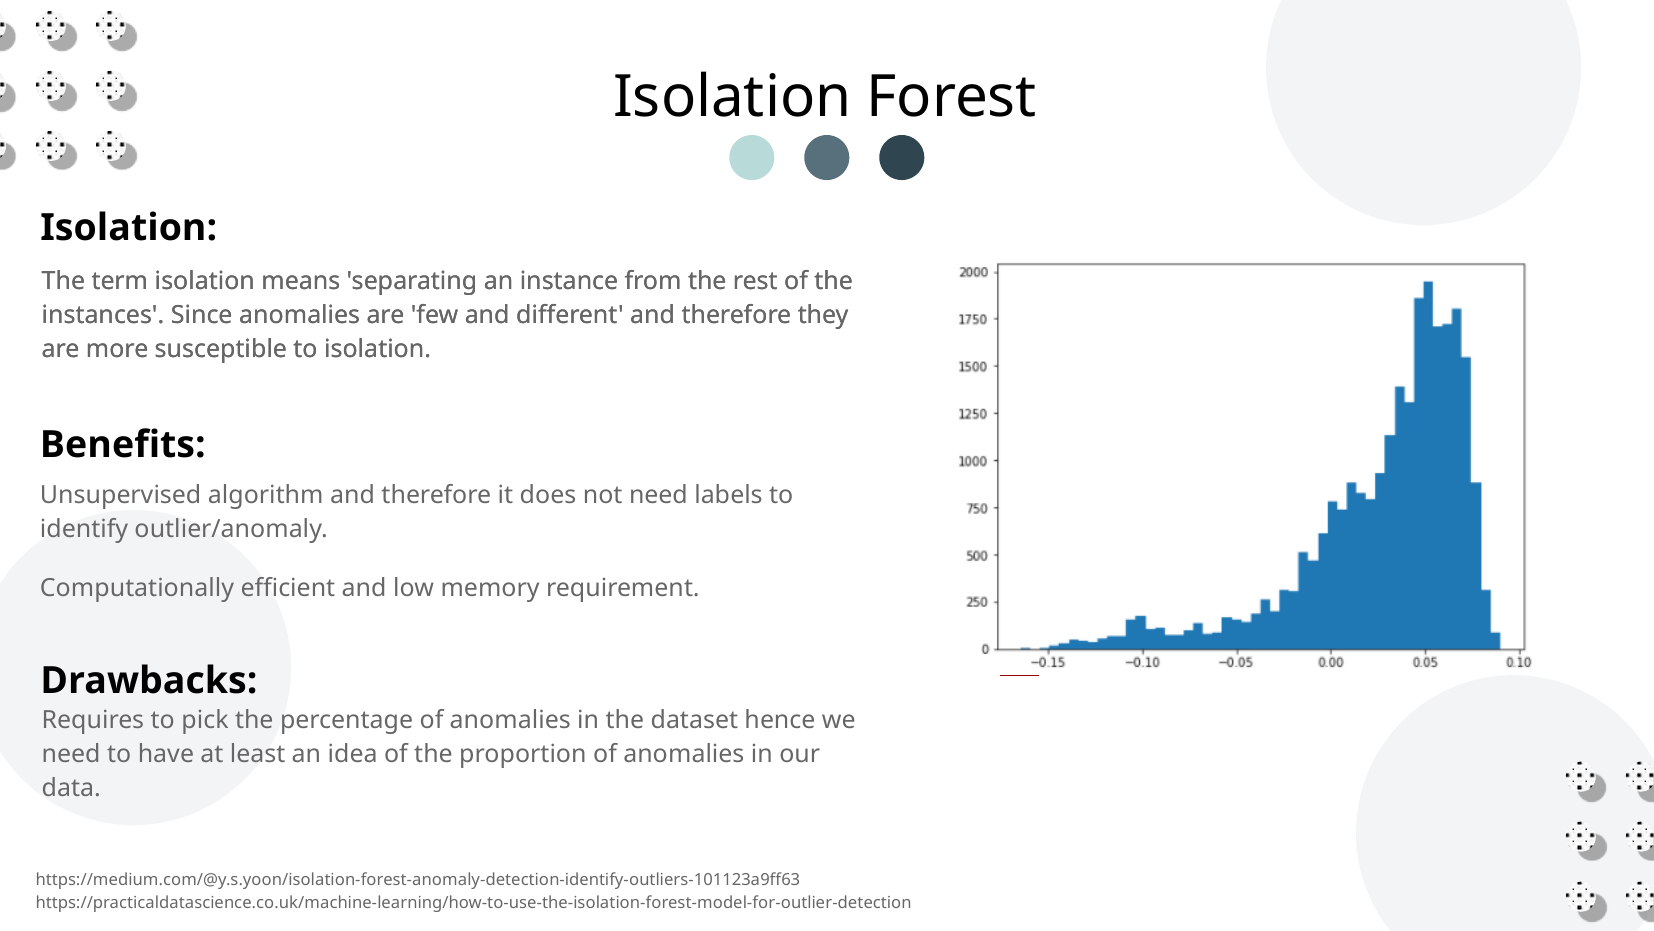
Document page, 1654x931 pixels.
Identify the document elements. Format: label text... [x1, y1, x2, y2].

text_box [804, 135, 850, 181]
text_box Isolation Forest [420, 46, 1231, 144]
picture [1565, 761, 1596, 792]
picture [0, 133, 7, 159]
text_box Drawbacks: [25, 646, 356, 713]
picture [95, 10, 126, 41]
picture [0, 74, 6, 99]
picture [1565, 881, 1596, 912]
text_box https://medium.com/@y.s.yoon/isolation-forest-anomaly-detection-identify-outliers-101123a9ff63 https://practicaldatascience.co.uk/machine-learning/how-to-use-the-isolation-forest-model-for-outlier-detection [20, 860, 1313, 931]
text_box Requires to pick the percentage of anomalies in the dataset hence we need to have at least an idea of the proportion of anomalies in our data. [26, 694, 901, 833]
picture [1625, 821, 1654, 852]
text_box Unsupervised algorithm and therefore it does not need labels to identify outlier/anomaly. Computationally efficient and low memory requirement. [25, 469, 899, 612]
picture [95, 130, 127, 161]
picture [95, 70, 126, 101]
picture [35, 70, 66, 101]
picture [1625, 881, 1654, 912]
picture [1565, 821, 1596, 852]
text_box Isolation: [25, 193, 356, 260]
picture [0, 13, 6, 38]
picture [35, 130, 67, 161]
text_box [729, 135, 775, 181]
text_box Benefits: [25, 409, 356, 469]
picture [35, 10, 66, 41]
picture [954, 253, 1538, 676]
picture [1625, 761, 1654, 792]
text_box [879, 135, 925, 181]
text_box The term isolation means 'separating an instance from the rest of the instances'. Since anomalies are 'few and different' and therefore they are more susceptible to isolation. [26, 255, 901, 393]
